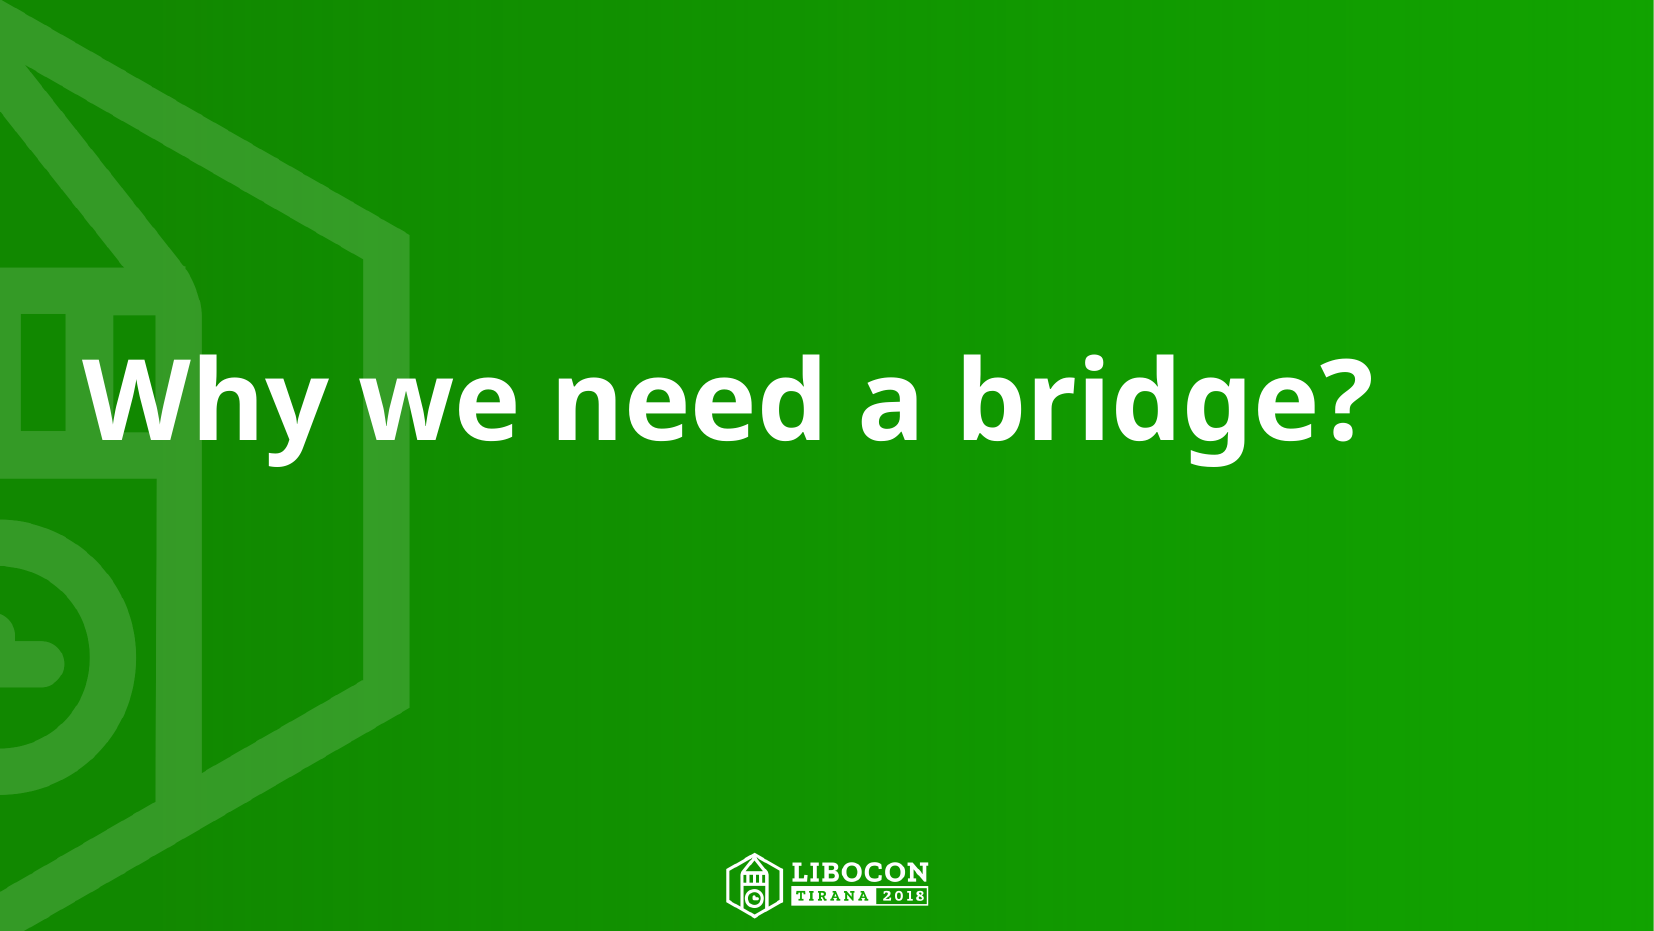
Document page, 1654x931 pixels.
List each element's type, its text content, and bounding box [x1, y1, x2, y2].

subtitle Why we need a bridge? [82, 37, 1571, 757]
picture [0, 0, 1654, 931]
